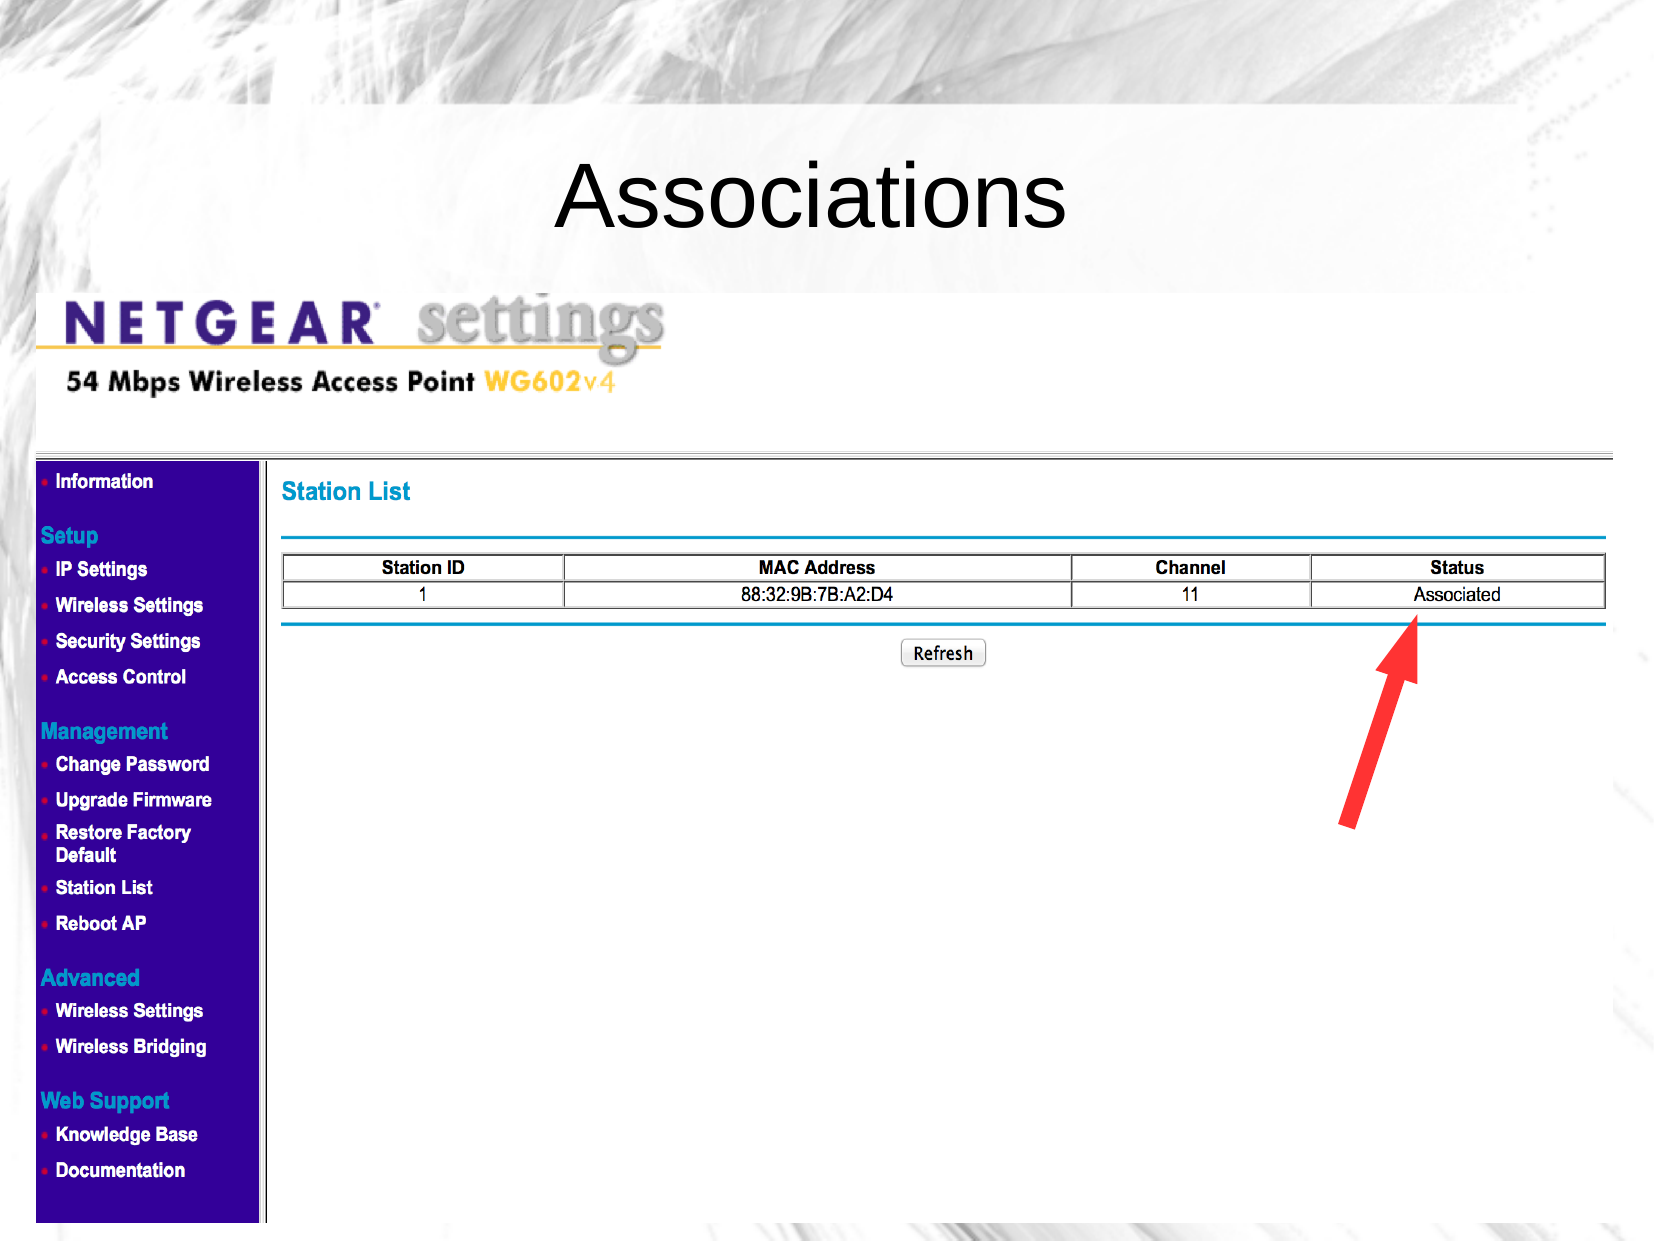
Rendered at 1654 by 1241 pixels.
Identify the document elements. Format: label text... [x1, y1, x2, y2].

picture [0, 0, 1654, 1241]
title Associations [118, 112, 1506, 281]
